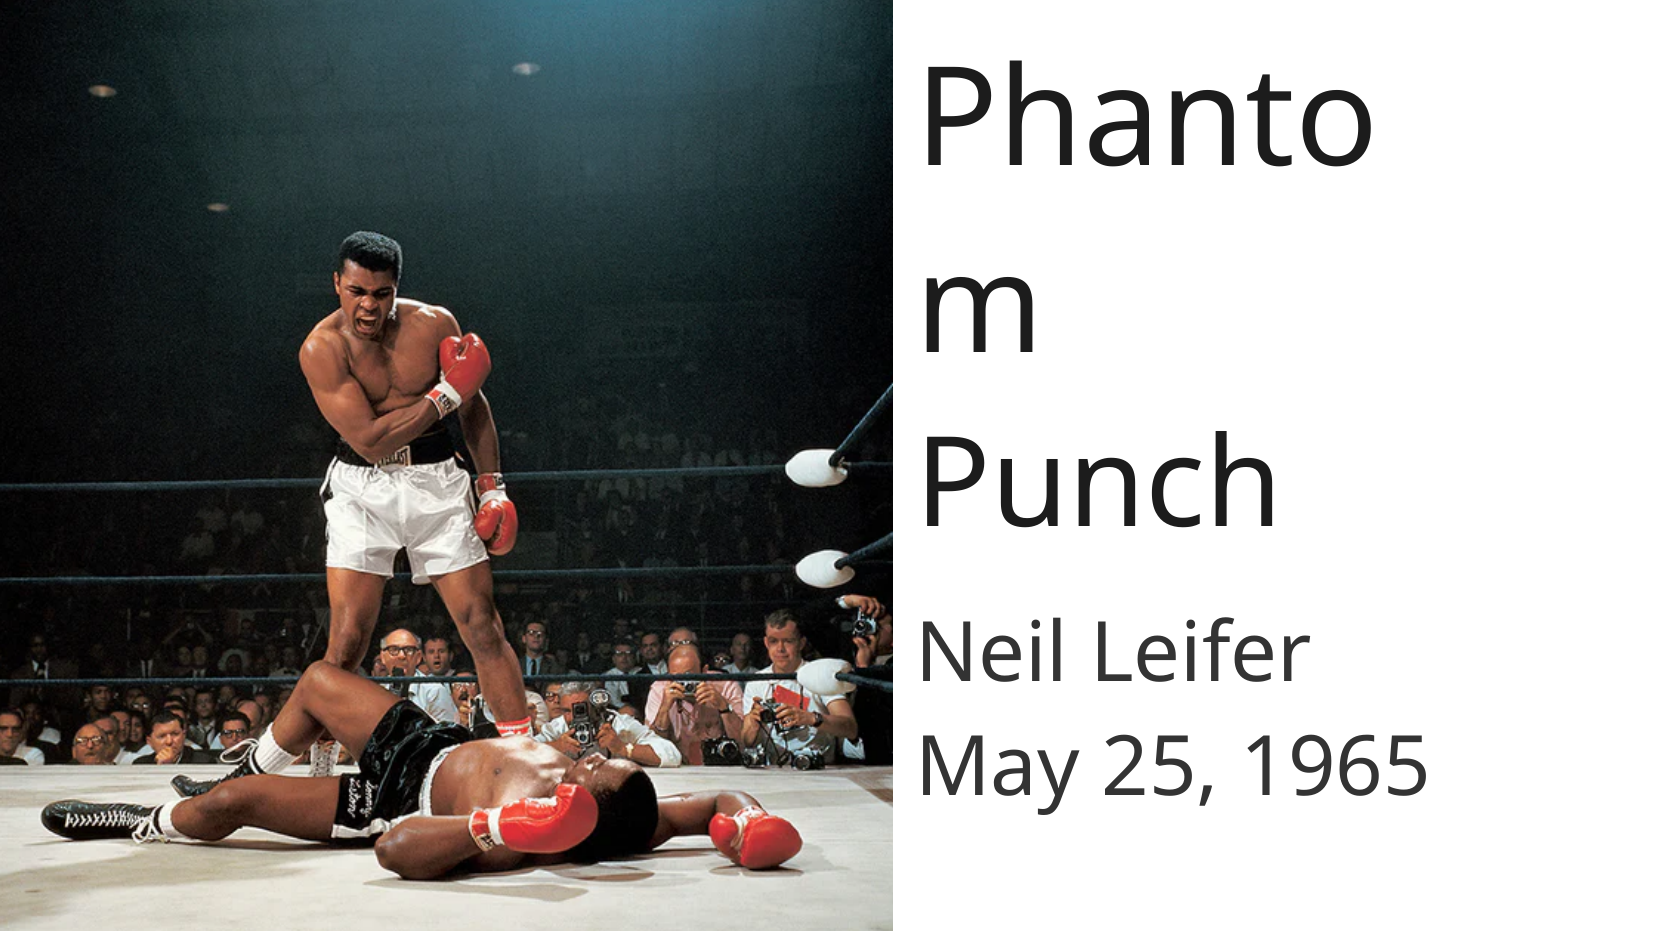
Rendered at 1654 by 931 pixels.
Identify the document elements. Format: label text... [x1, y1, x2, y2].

picture [0, 0, 893, 931]
title The Phantom Punch Neil Leifer May 25, 1965 [915, 25, 1447, 688]
